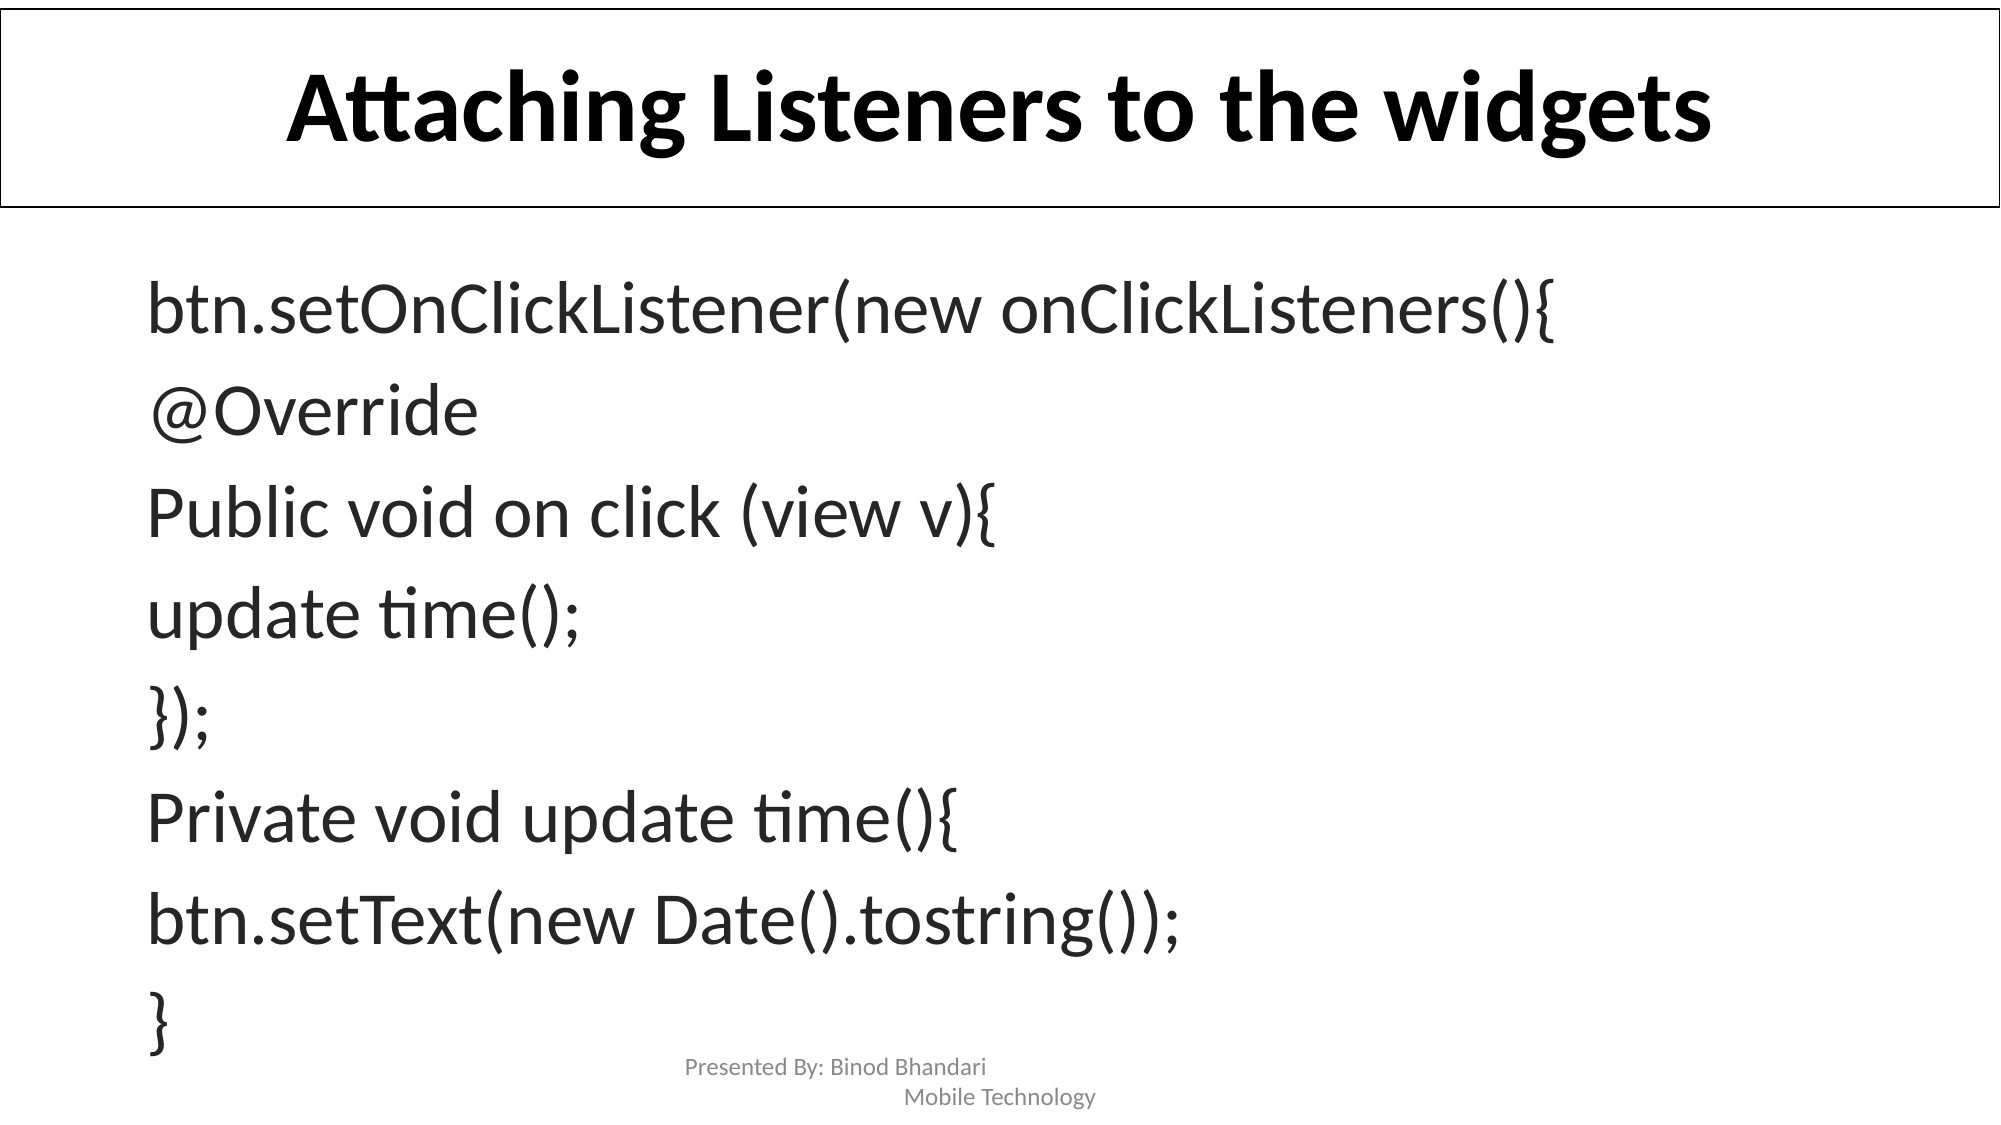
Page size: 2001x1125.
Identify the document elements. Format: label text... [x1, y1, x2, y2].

text_box Presented By: Binod Bhandari Mobile Technology [662, 1042, 1338, 1103]
subtitle btn.setOnClickListener(new onClickListeners(){ @Override Public void on click (view v){ update time(); }); Private void update time(){ btn.setText(new Date().tostring()); } [131, 261, 1888, 1094]
title Attaching Listeners to the widgets [0, 9, 2000, 207]
